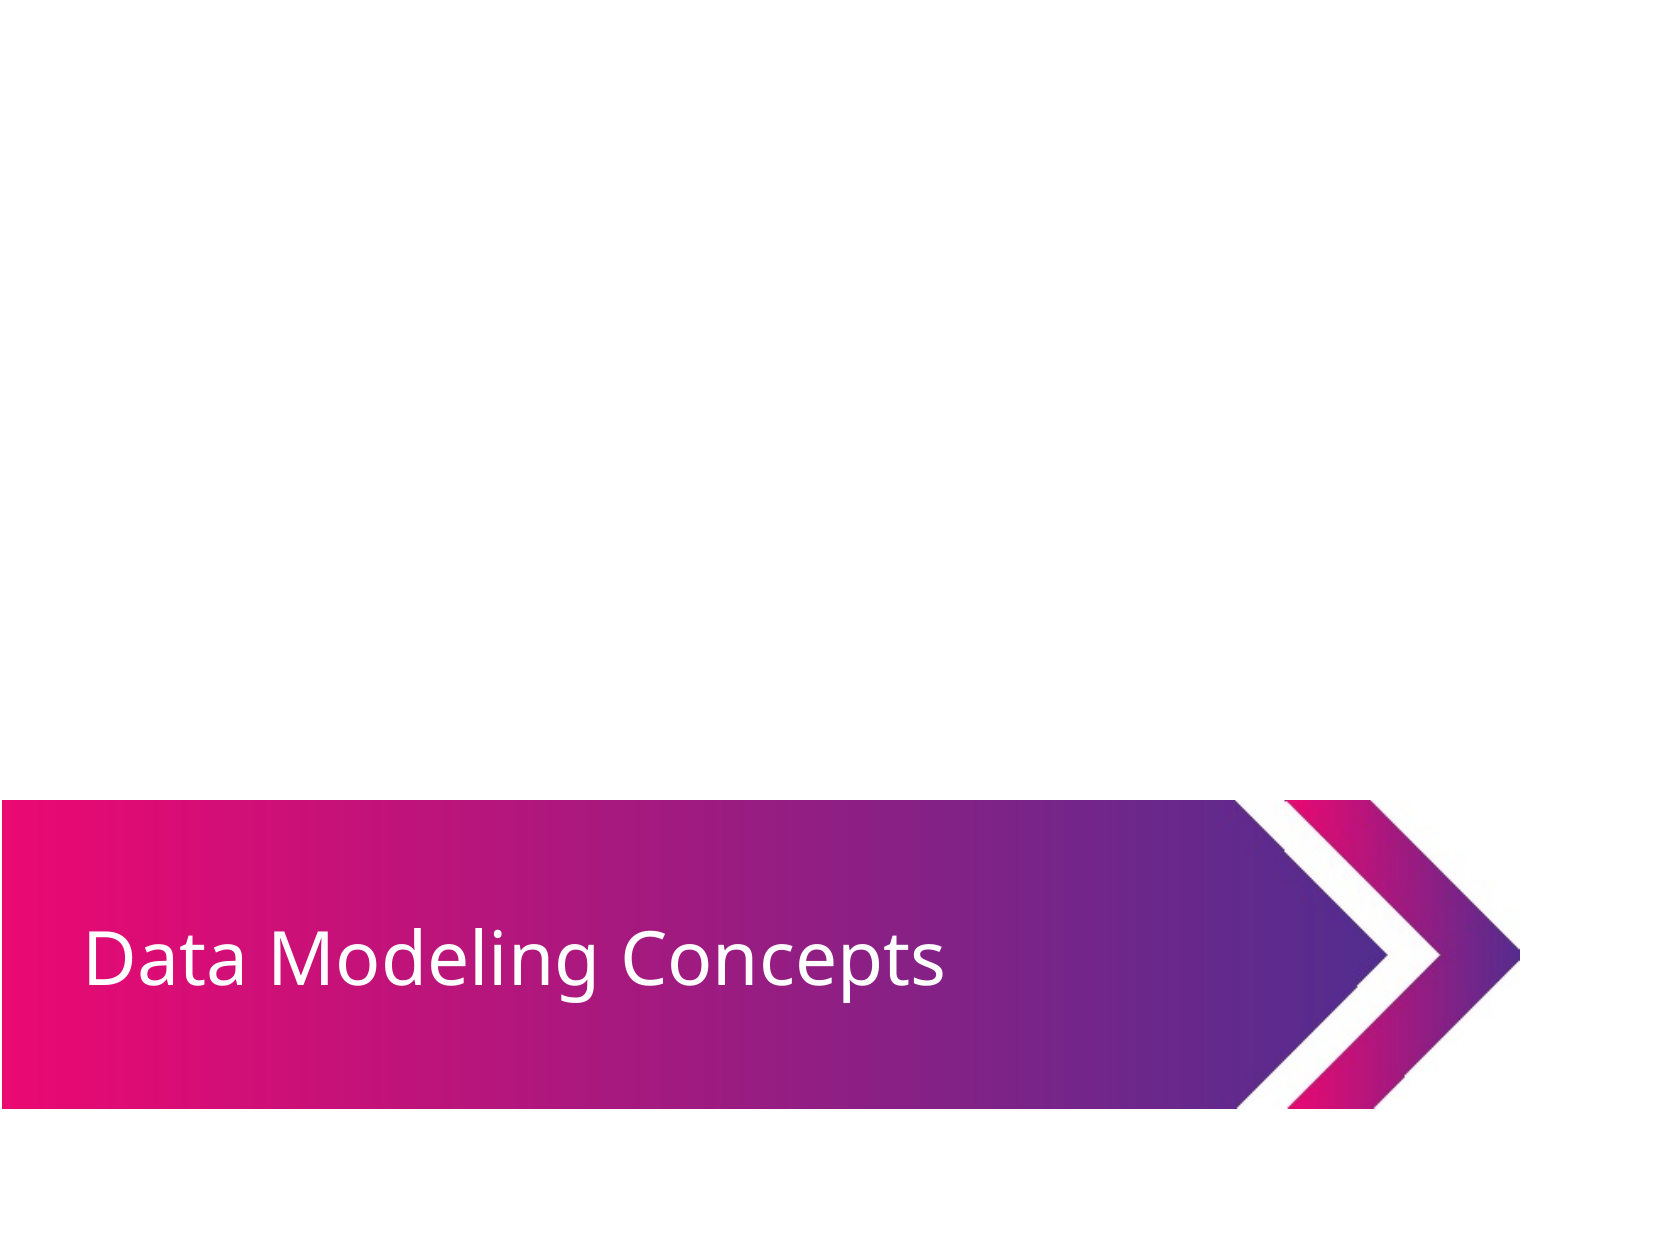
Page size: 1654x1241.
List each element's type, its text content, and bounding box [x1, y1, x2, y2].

picture [2, 800, 1520, 1109]
title Data Modeling Concepts [82, 852, 1396, 1060]
